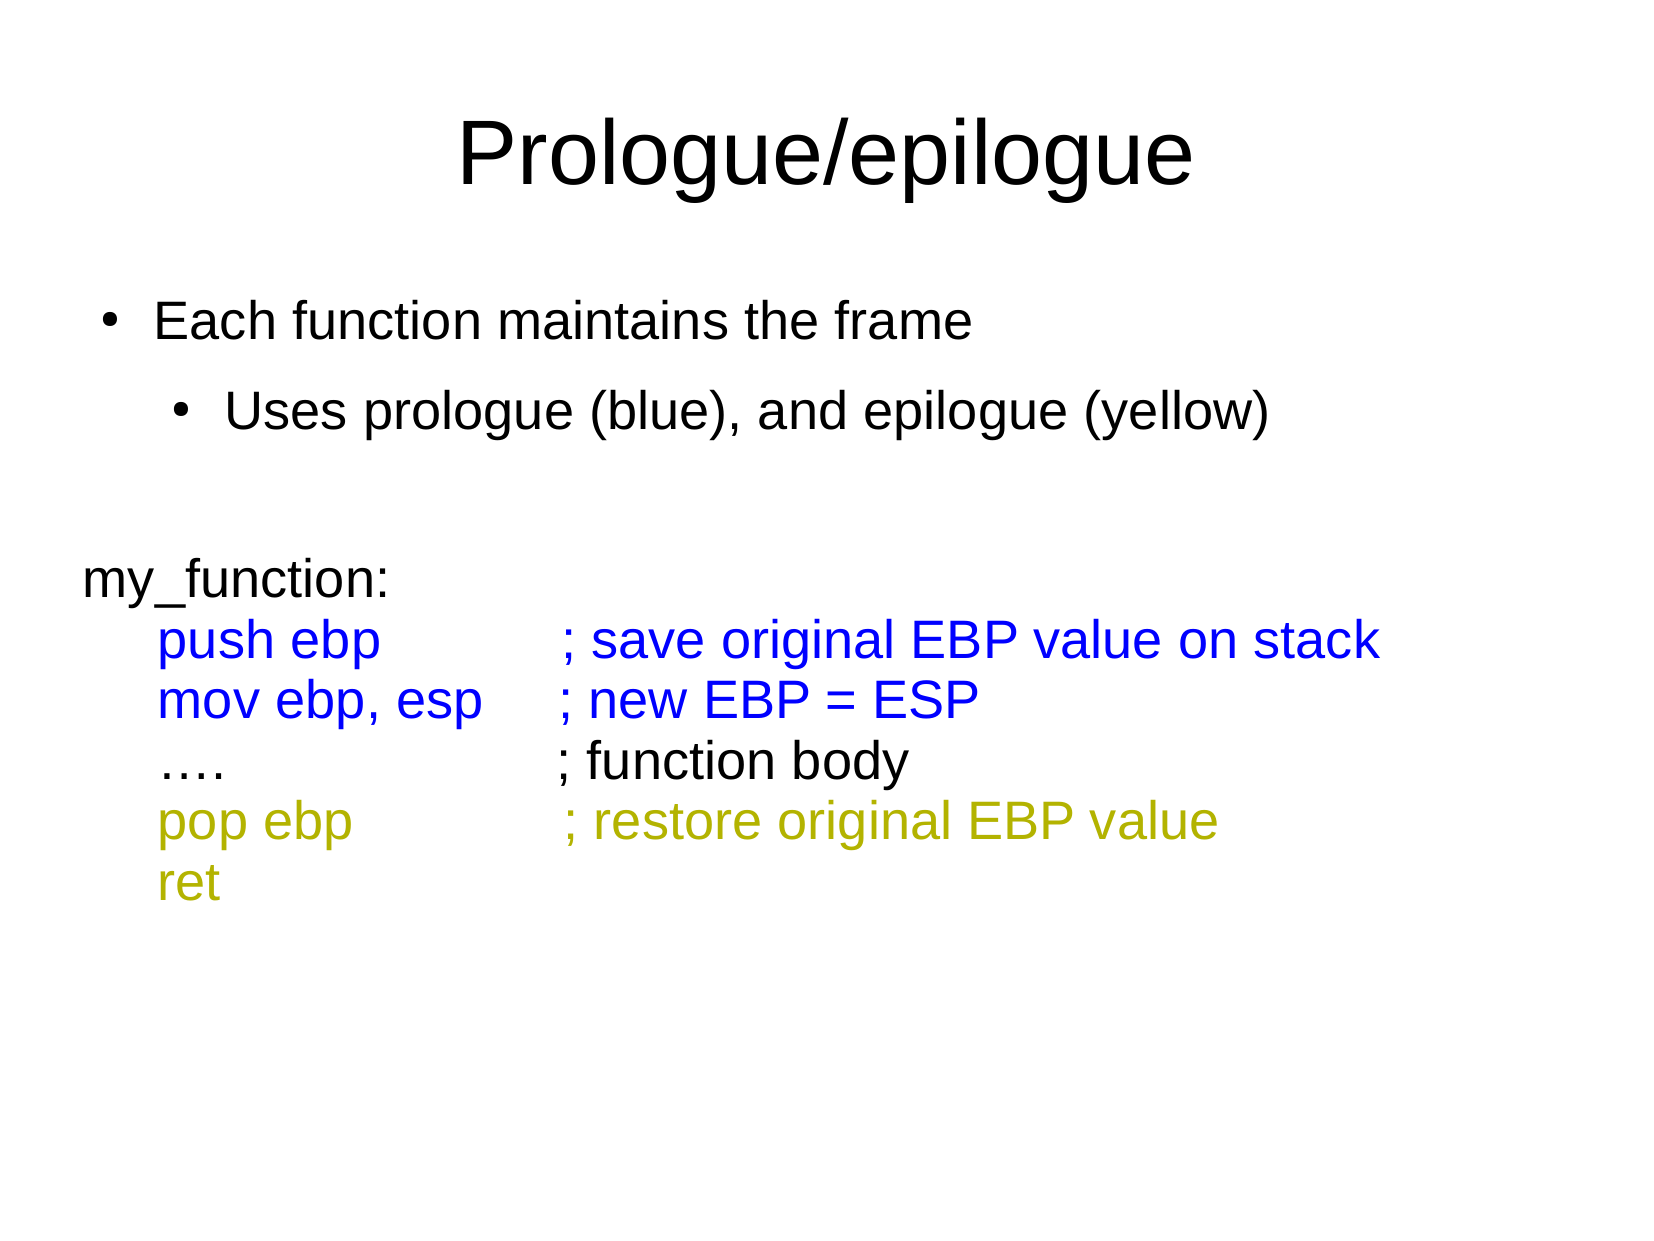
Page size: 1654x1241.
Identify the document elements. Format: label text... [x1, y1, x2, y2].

title Prologue/epilogue [82, 49, 1571, 257]
list Each function maintains the frame Uses prologue (blue), and epilogue (yellow) my_function: push ebp ; save original EBP value on stack mov ebp, esp ; new EBP = ESP …. ; function body pop ebp ; restore original EBP value ret [82, 290, 1571, 1109]
